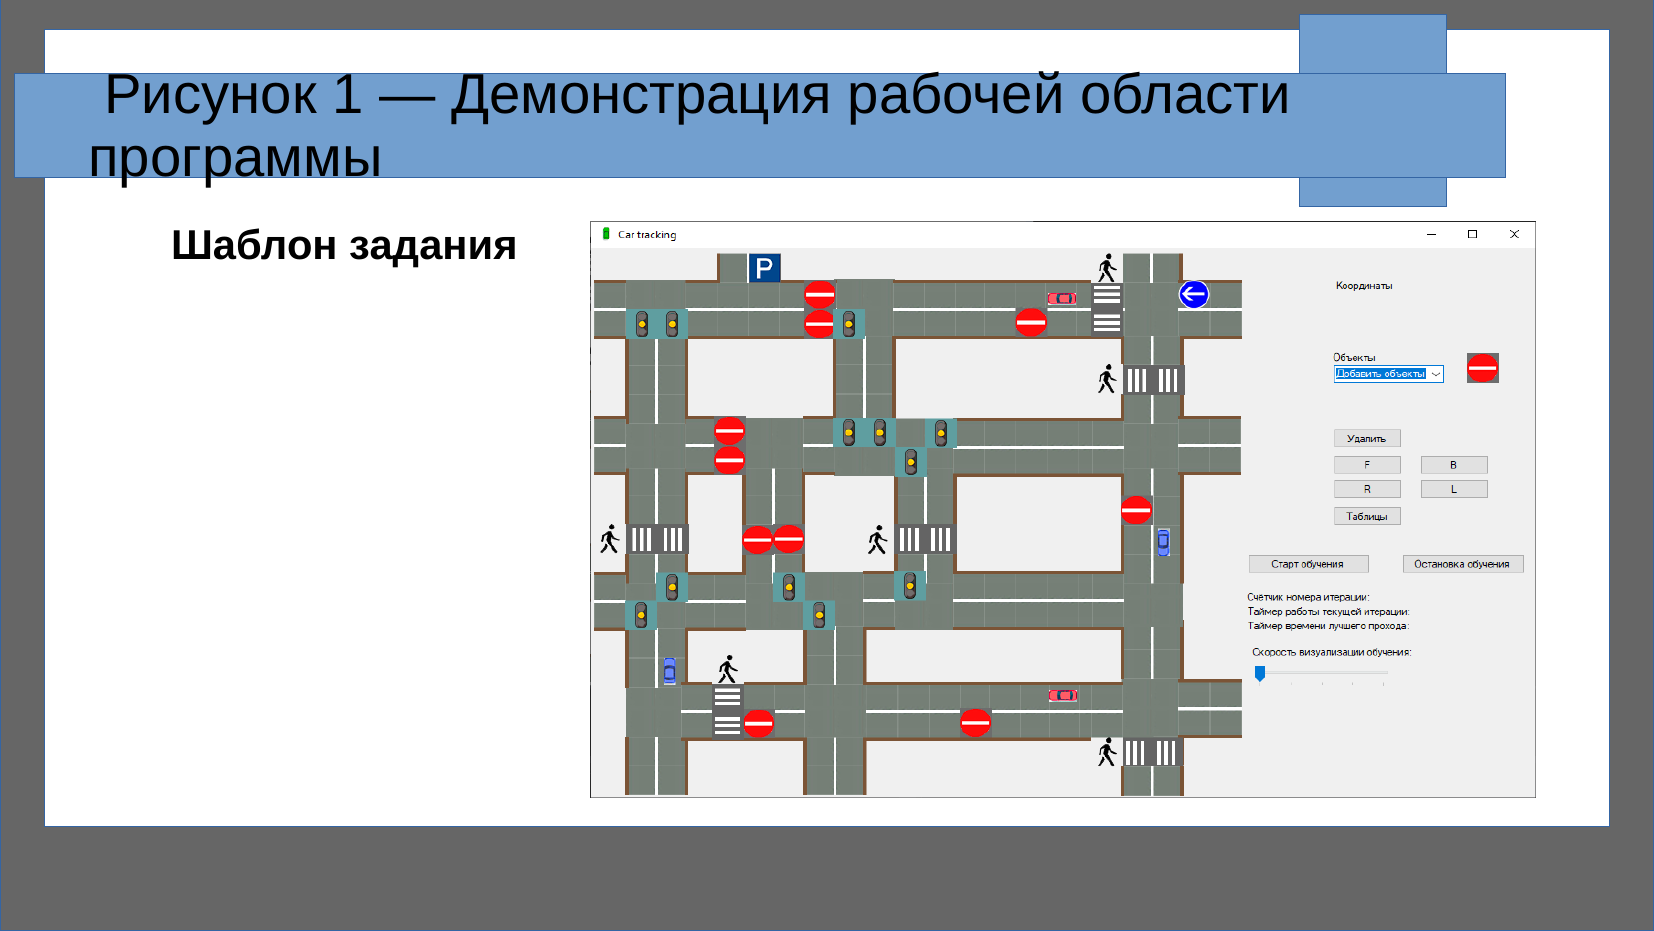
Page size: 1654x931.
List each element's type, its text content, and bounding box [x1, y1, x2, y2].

picture [590, 221, 1536, 798]
list Шаблон задания [88, 221, 1565, 813]
title Рисунок 1 — Демонстрация рабочей области программы [88, 62, 1506, 189]
